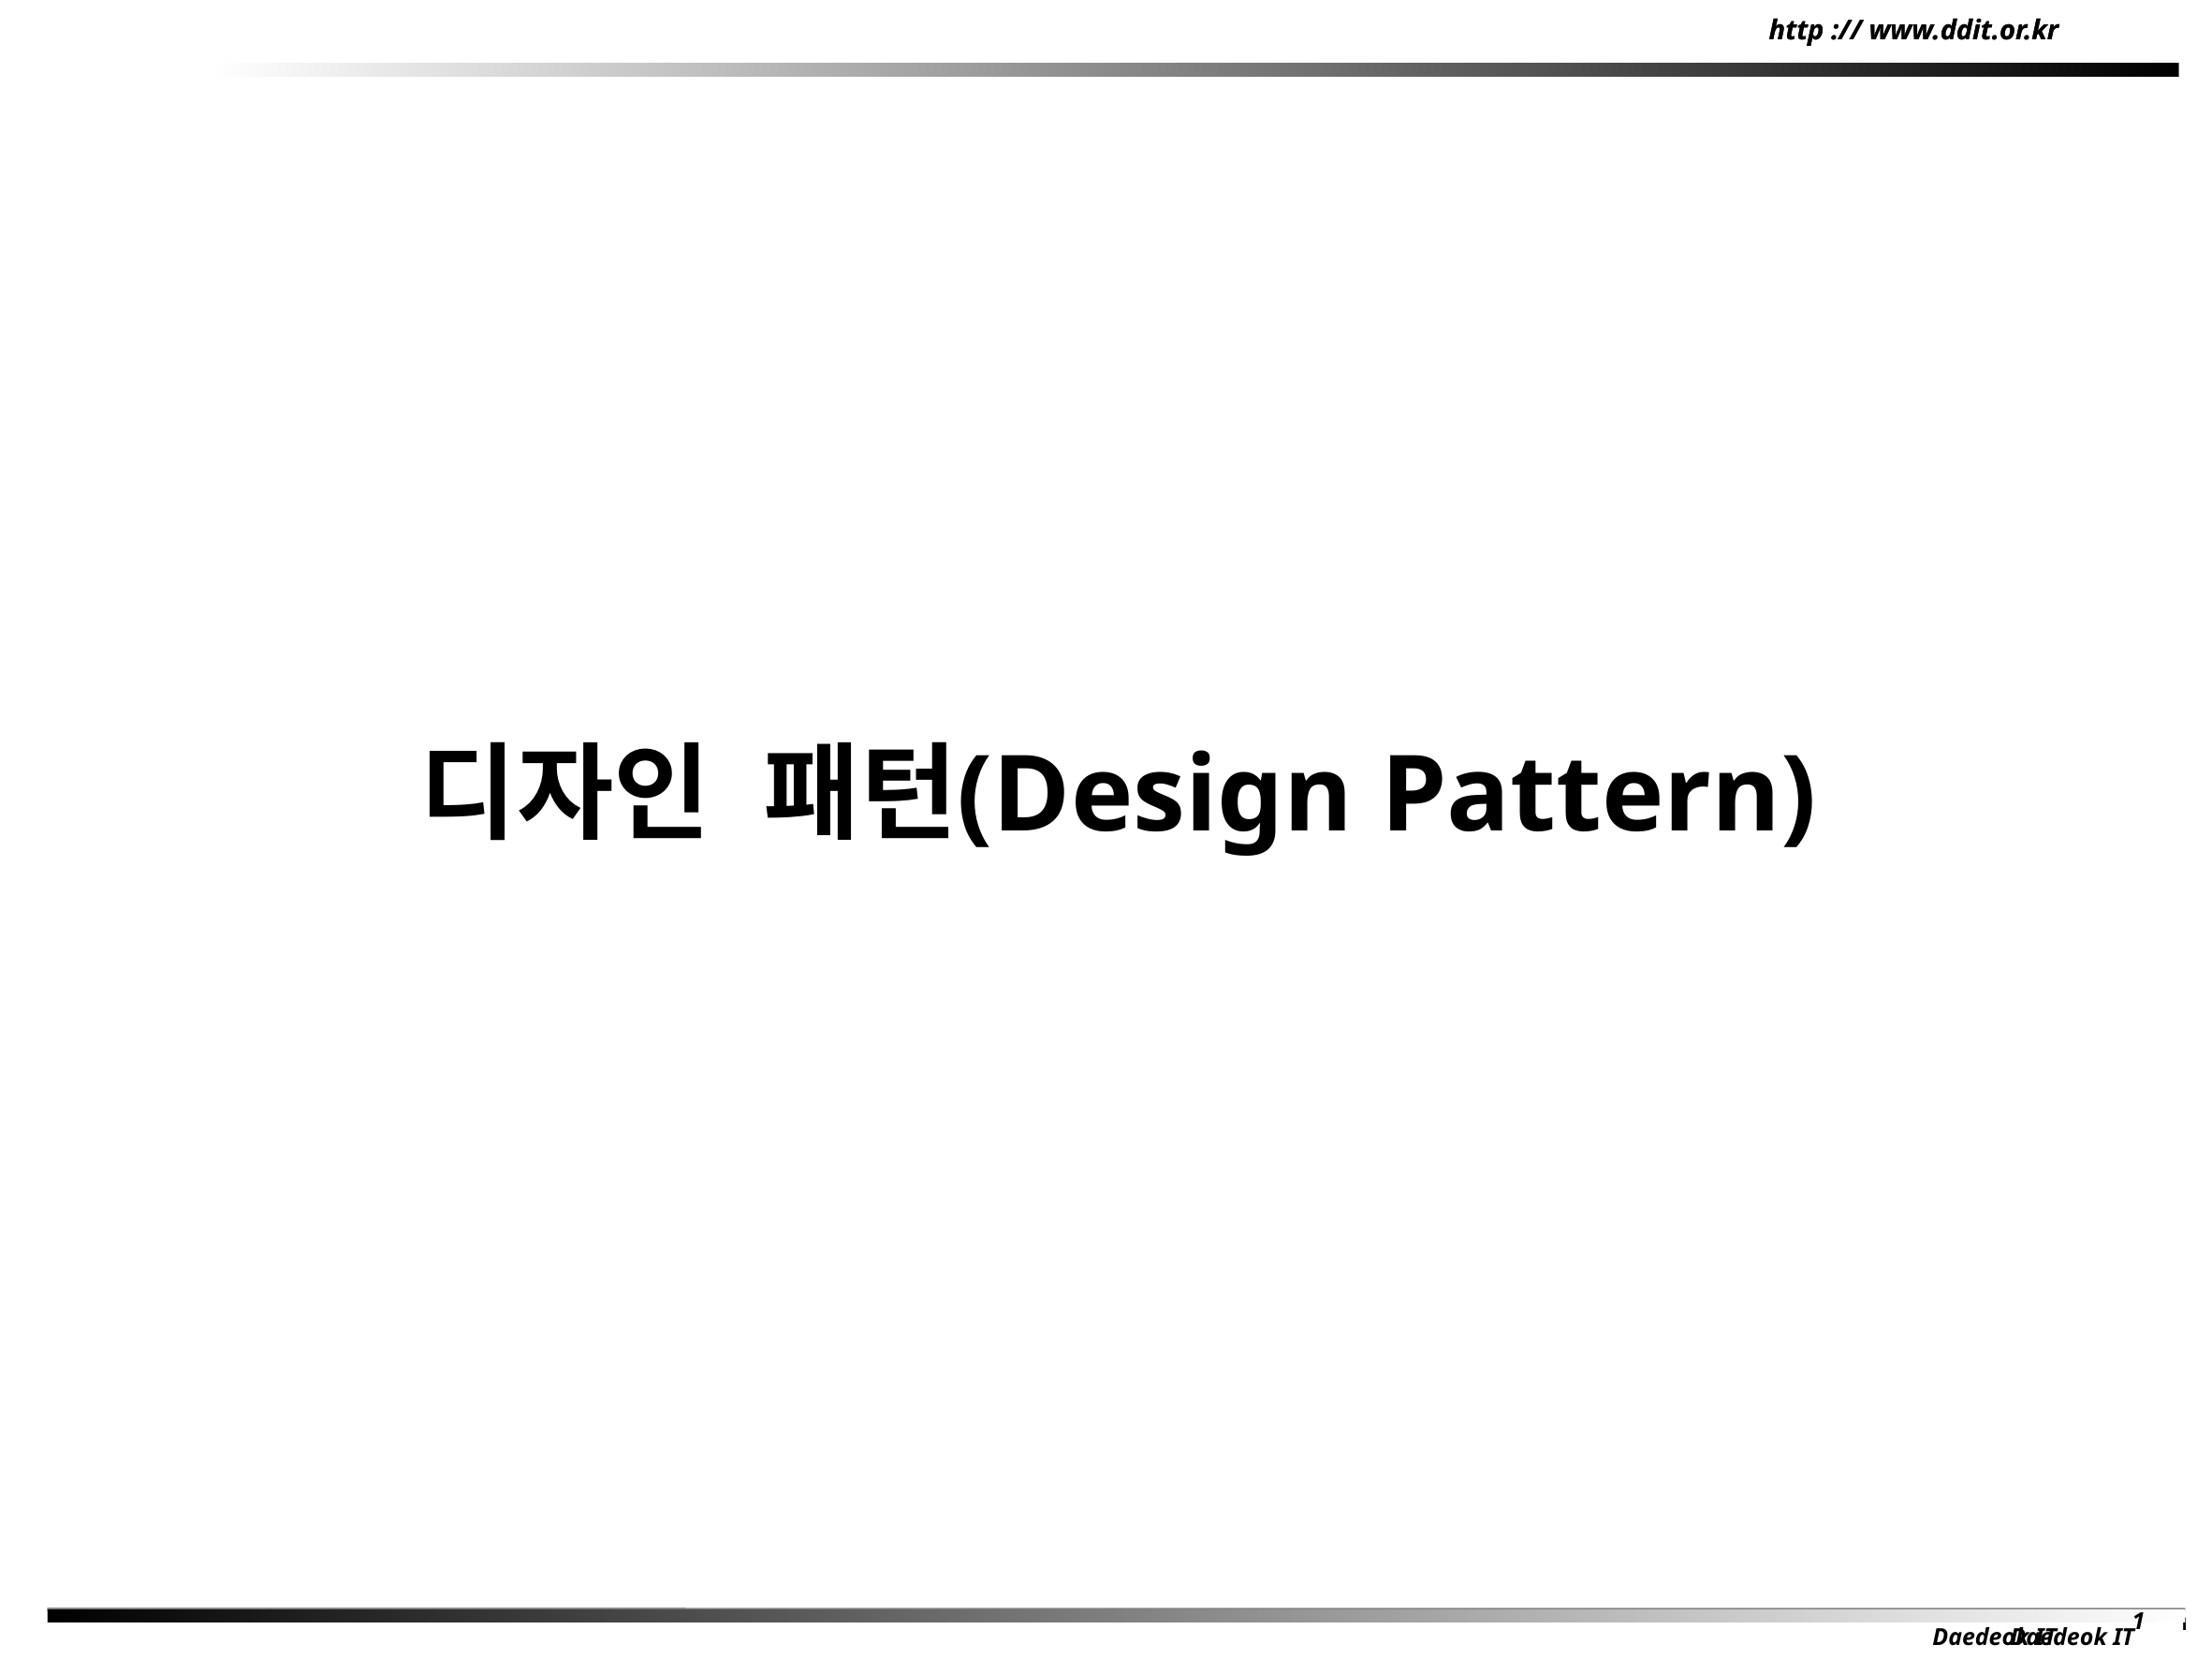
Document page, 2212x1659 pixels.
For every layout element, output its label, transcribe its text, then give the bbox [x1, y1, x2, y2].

text_box 디자인 패턴(Design Pattern) [406, 718, 1832, 859]
